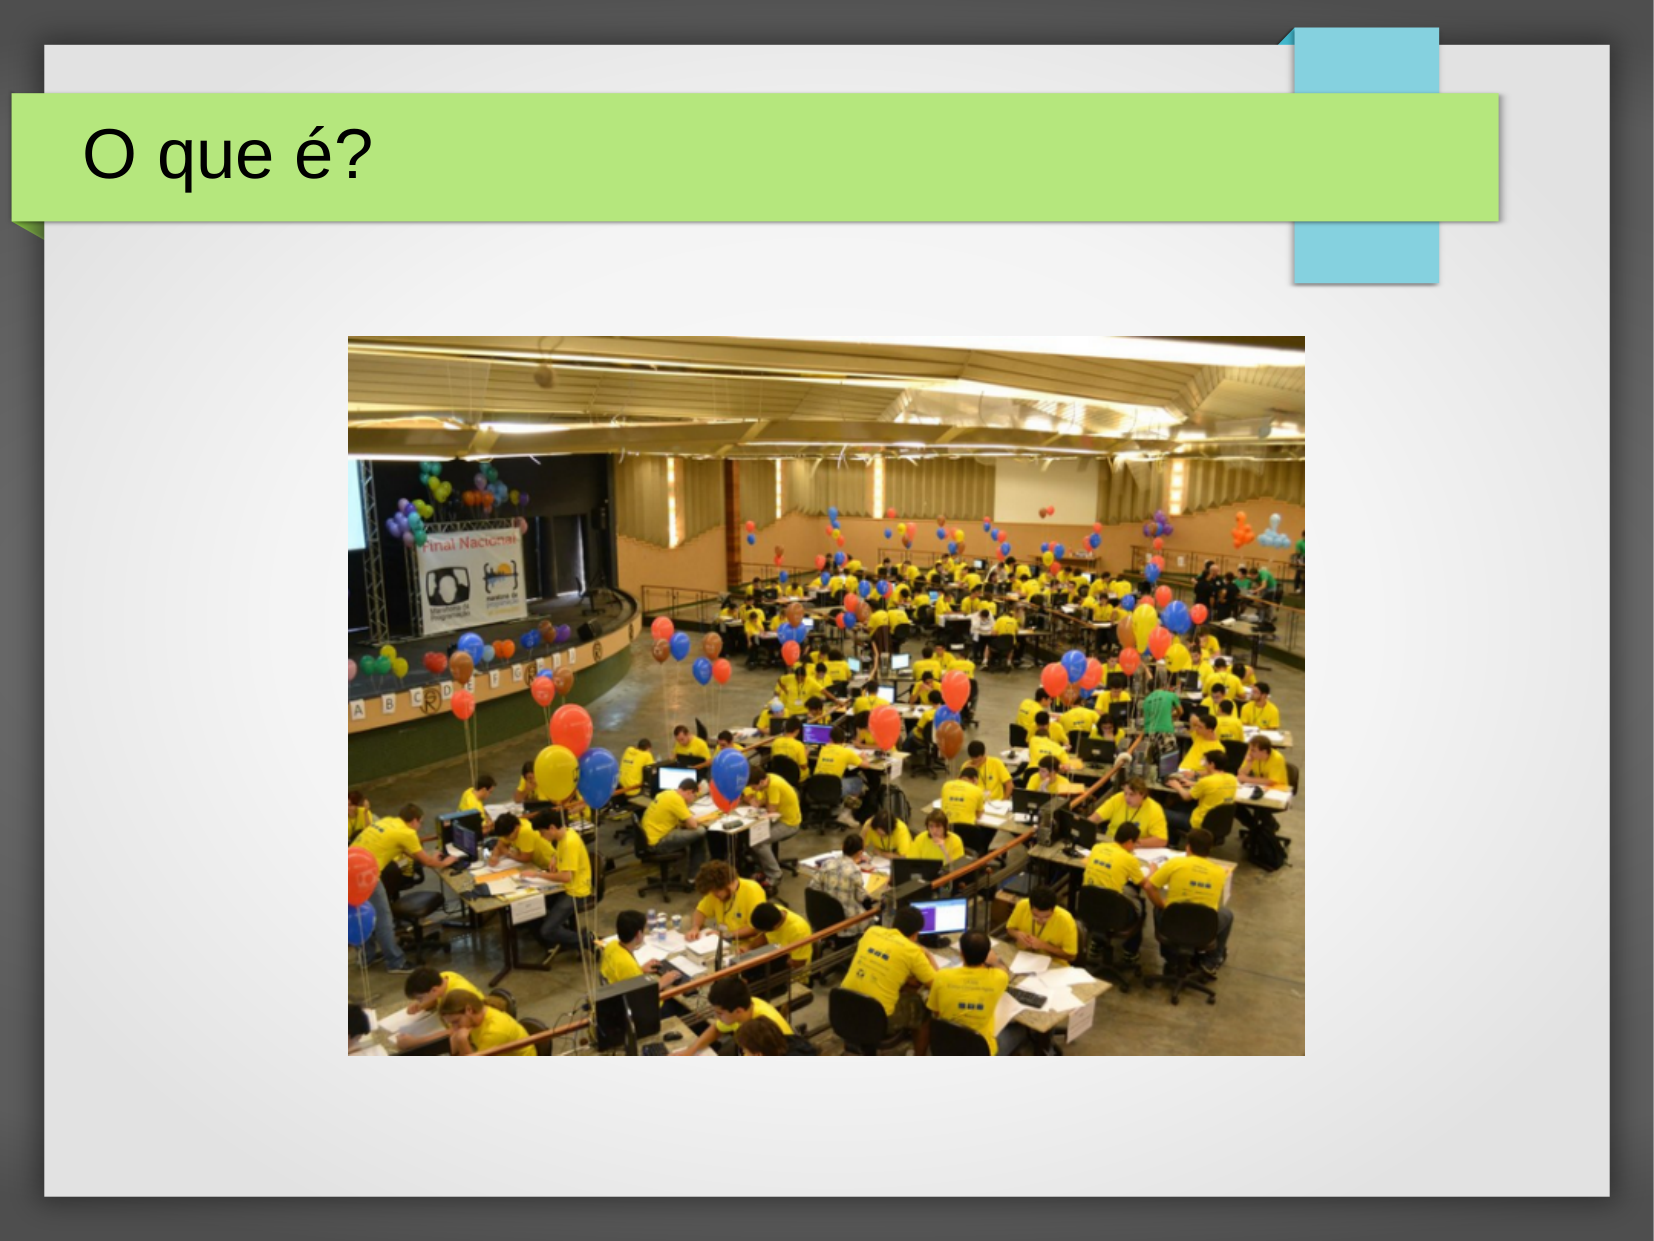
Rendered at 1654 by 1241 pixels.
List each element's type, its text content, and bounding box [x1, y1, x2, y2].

picture [0, 0, 1654, 1241]
title O que é? [82, 94, 1264, 213]
